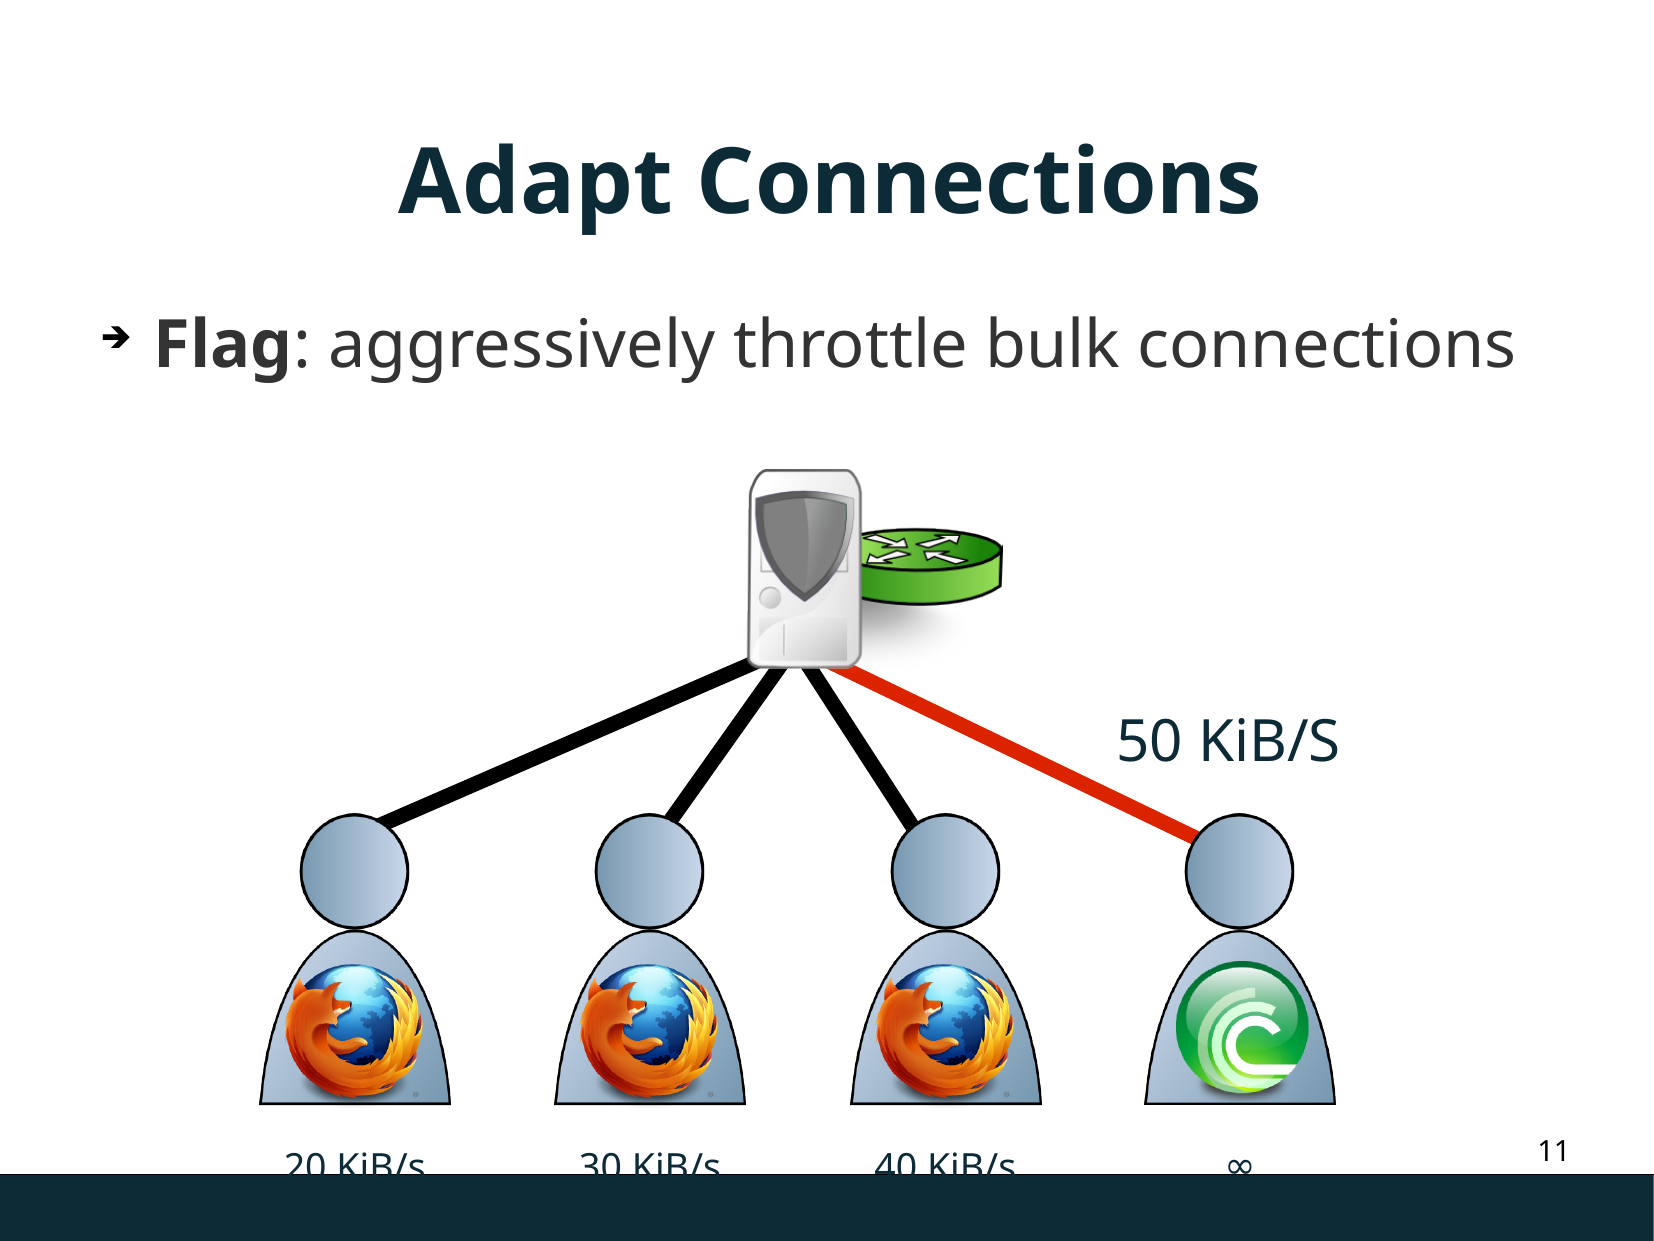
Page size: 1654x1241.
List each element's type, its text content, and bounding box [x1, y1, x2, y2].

picture [735, 469, 1003, 676]
picture [850, 813, 1042, 1111]
text_box 50 KiB/S [1101, 692, 1417, 775]
picture [259, 813, 451, 1111]
picture [554, 813, 746, 1111]
picture [1144, 813, 1336, 1106]
title Adapt Connections [86, 74, 1575, 282]
list Flag: aggressively throttle bulk connections [82, 296, 1571, 1115]
